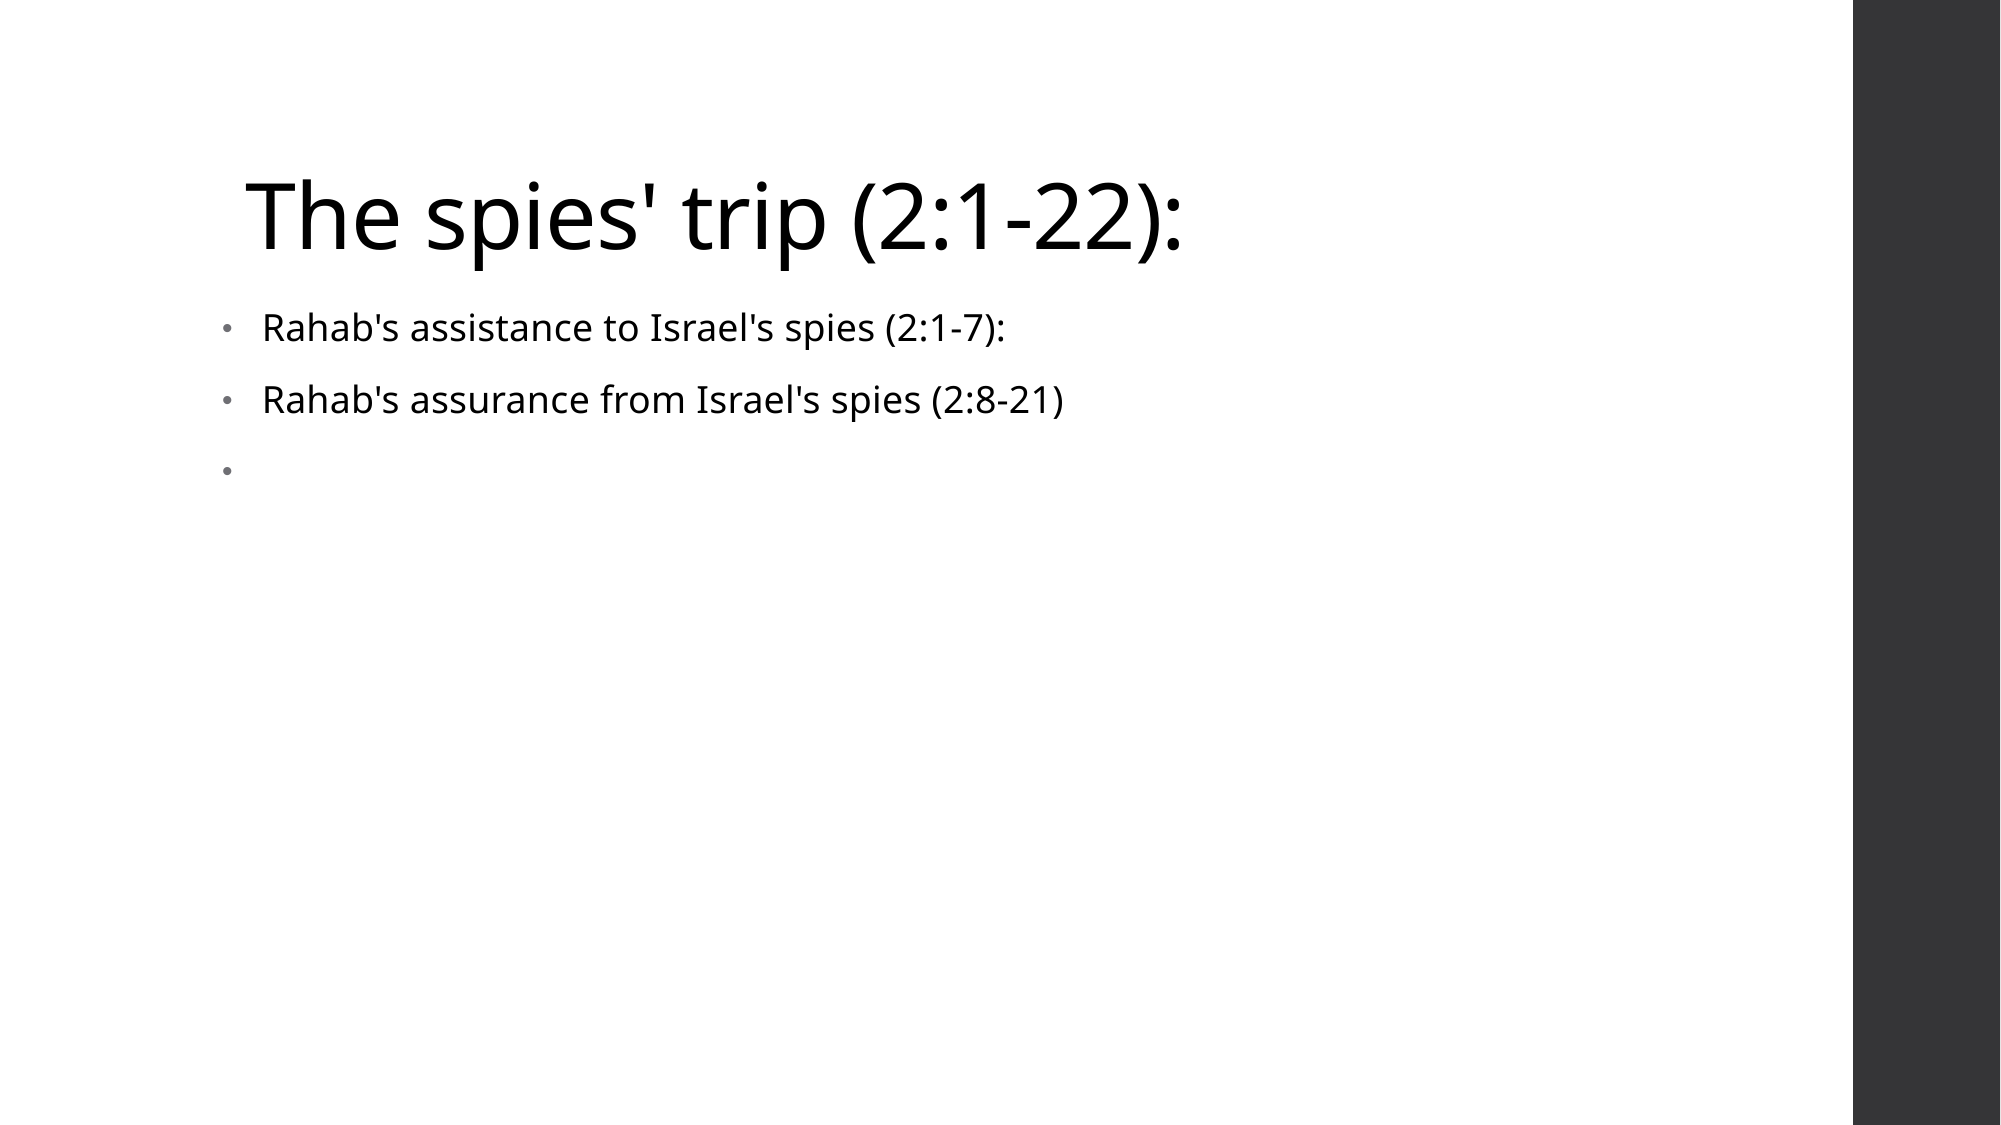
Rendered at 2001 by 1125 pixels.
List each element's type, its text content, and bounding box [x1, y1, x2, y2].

title The spies' trip (2:1-22): [206, 60, 1797, 278]
list Rahab's assistance to Israel's spies (2:1-7): Rahab's assurance from Israel's spies (2:8-21) [206, 299, 1617, 1014]
